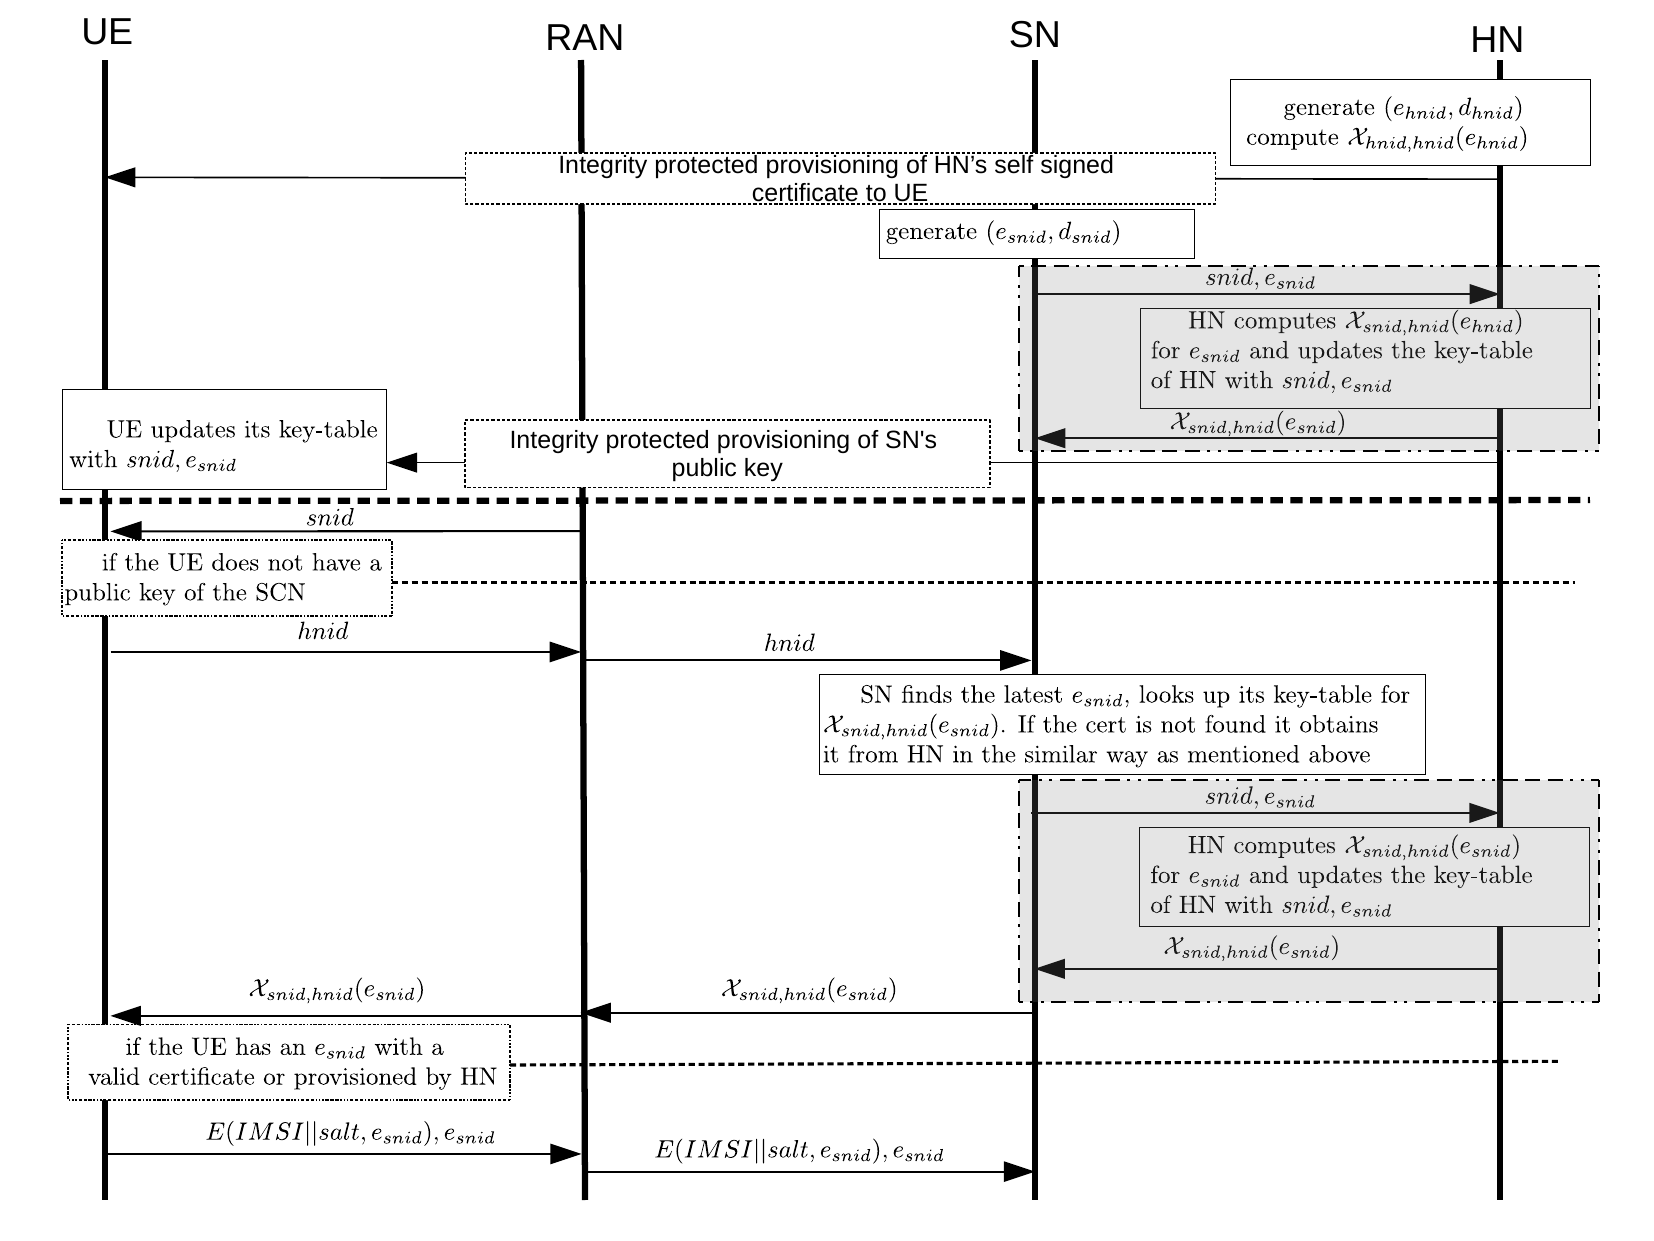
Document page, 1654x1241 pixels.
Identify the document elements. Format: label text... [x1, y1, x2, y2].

text_box [67, 1024, 511, 1101]
text_box Integrity protected provisioning of SN's public key [465, 420, 991, 488]
text_box [205, 1120, 495, 1146]
text_box [720, 977, 898, 1004]
text_box HN [1455, 10, 1540, 68]
text_box [305, 507, 354, 526]
text_box [297, 621, 349, 640]
text_box [248, 977, 426, 1004]
text_box [1019, 780, 1600, 1002]
text_box [1019, 266, 1600, 451]
text_box [654, 1138, 944, 1164]
text_box Integrity protected provisioning of HN’s self signed certificate to UE [465, 152, 1216, 205]
text_box UE [60, 3, 166, 61]
text_box [879, 209, 1195, 259]
text_box [1230, 79, 1591, 166]
text_box [61, 540, 392, 616]
text_box [819, 674, 1426, 775]
text_box SN [975, 6, 1095, 106]
text_box [763, 633, 815, 652]
text_box [62, 389, 387, 490]
text_box RAN [525, 9, 646, 108]
